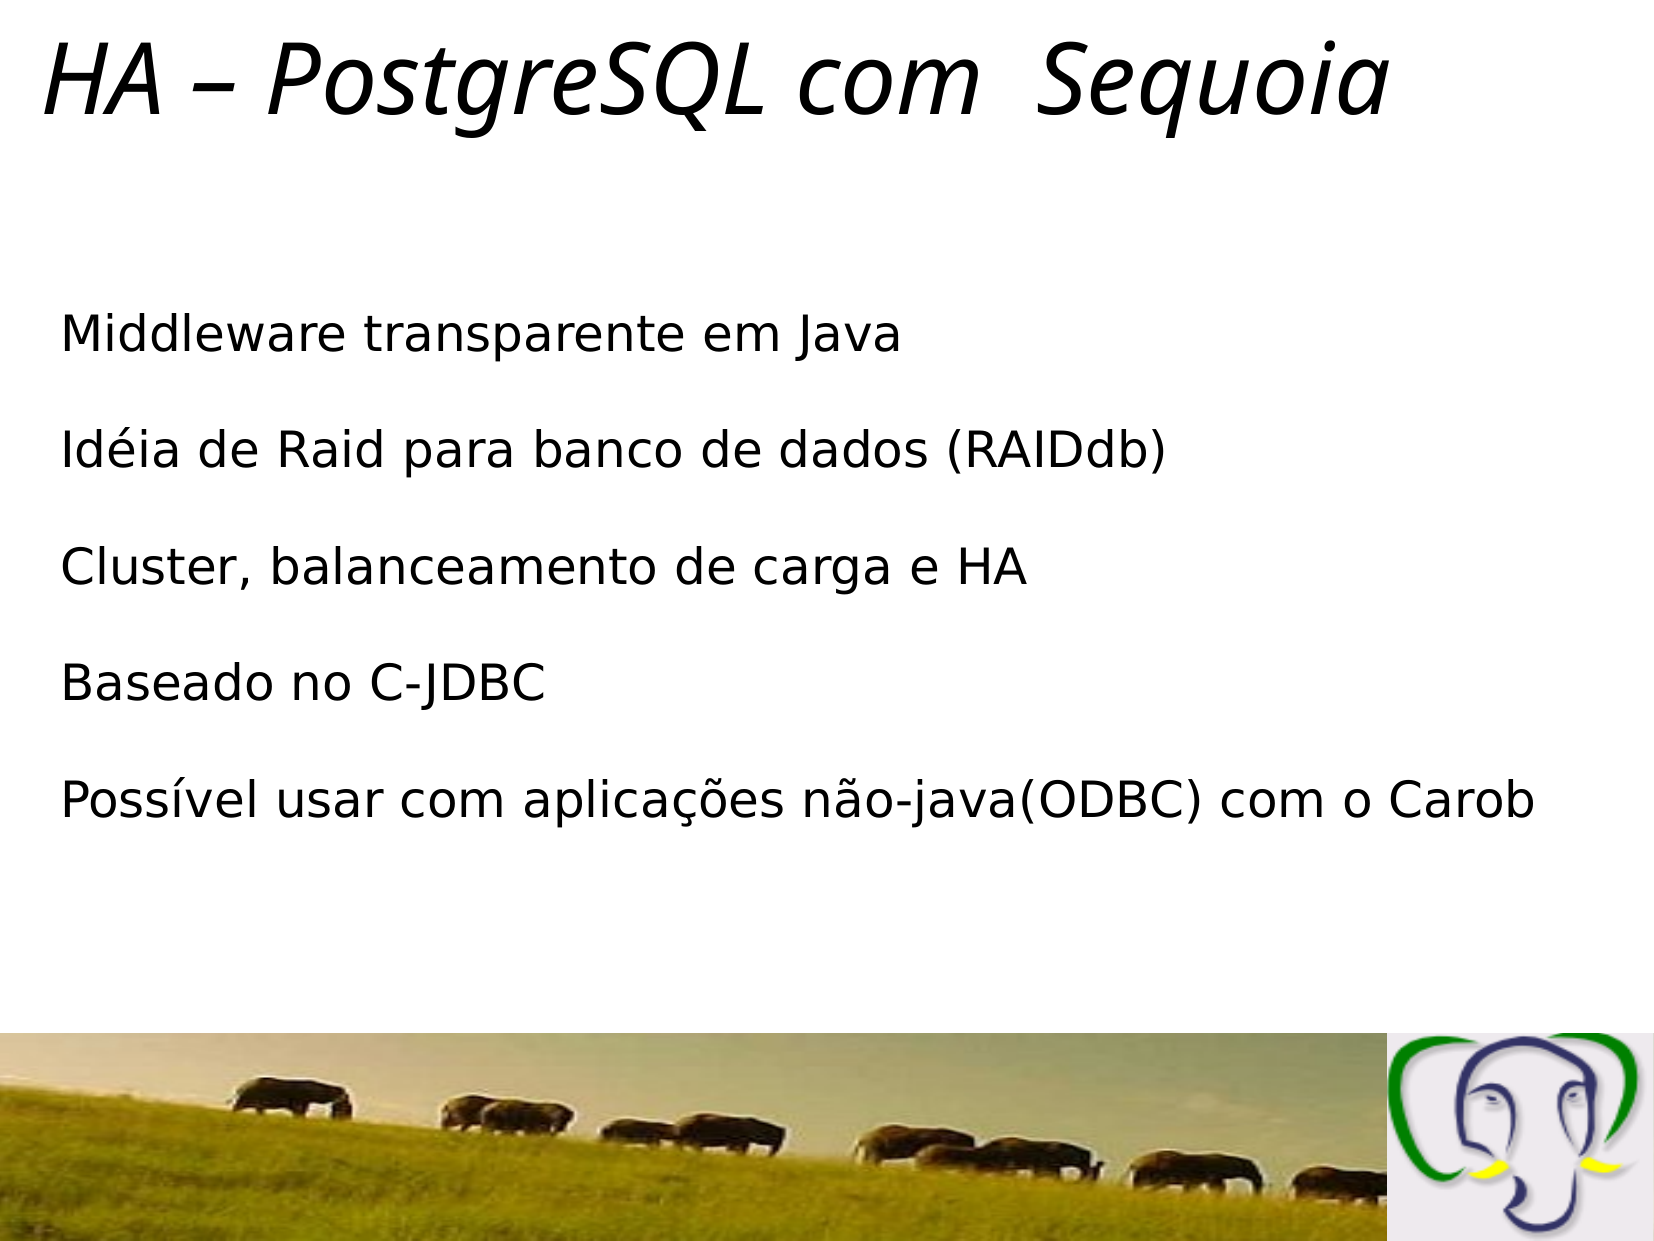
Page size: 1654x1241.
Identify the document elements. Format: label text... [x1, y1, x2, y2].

text_box Middleware transparente em Java Idéia de Raid para banco de dados (RAIDdb) Cluster, balanceamento de carga e HA Baseado no C-JDBC Possível usar com aplicações não-java(ODBC) com o Carob [29, 297, 1565, 1012]
picture [0, 1033, 1654, 1241]
text_box HA – PostgreSQL com Sequoia [0, 0, 1654, 207]
